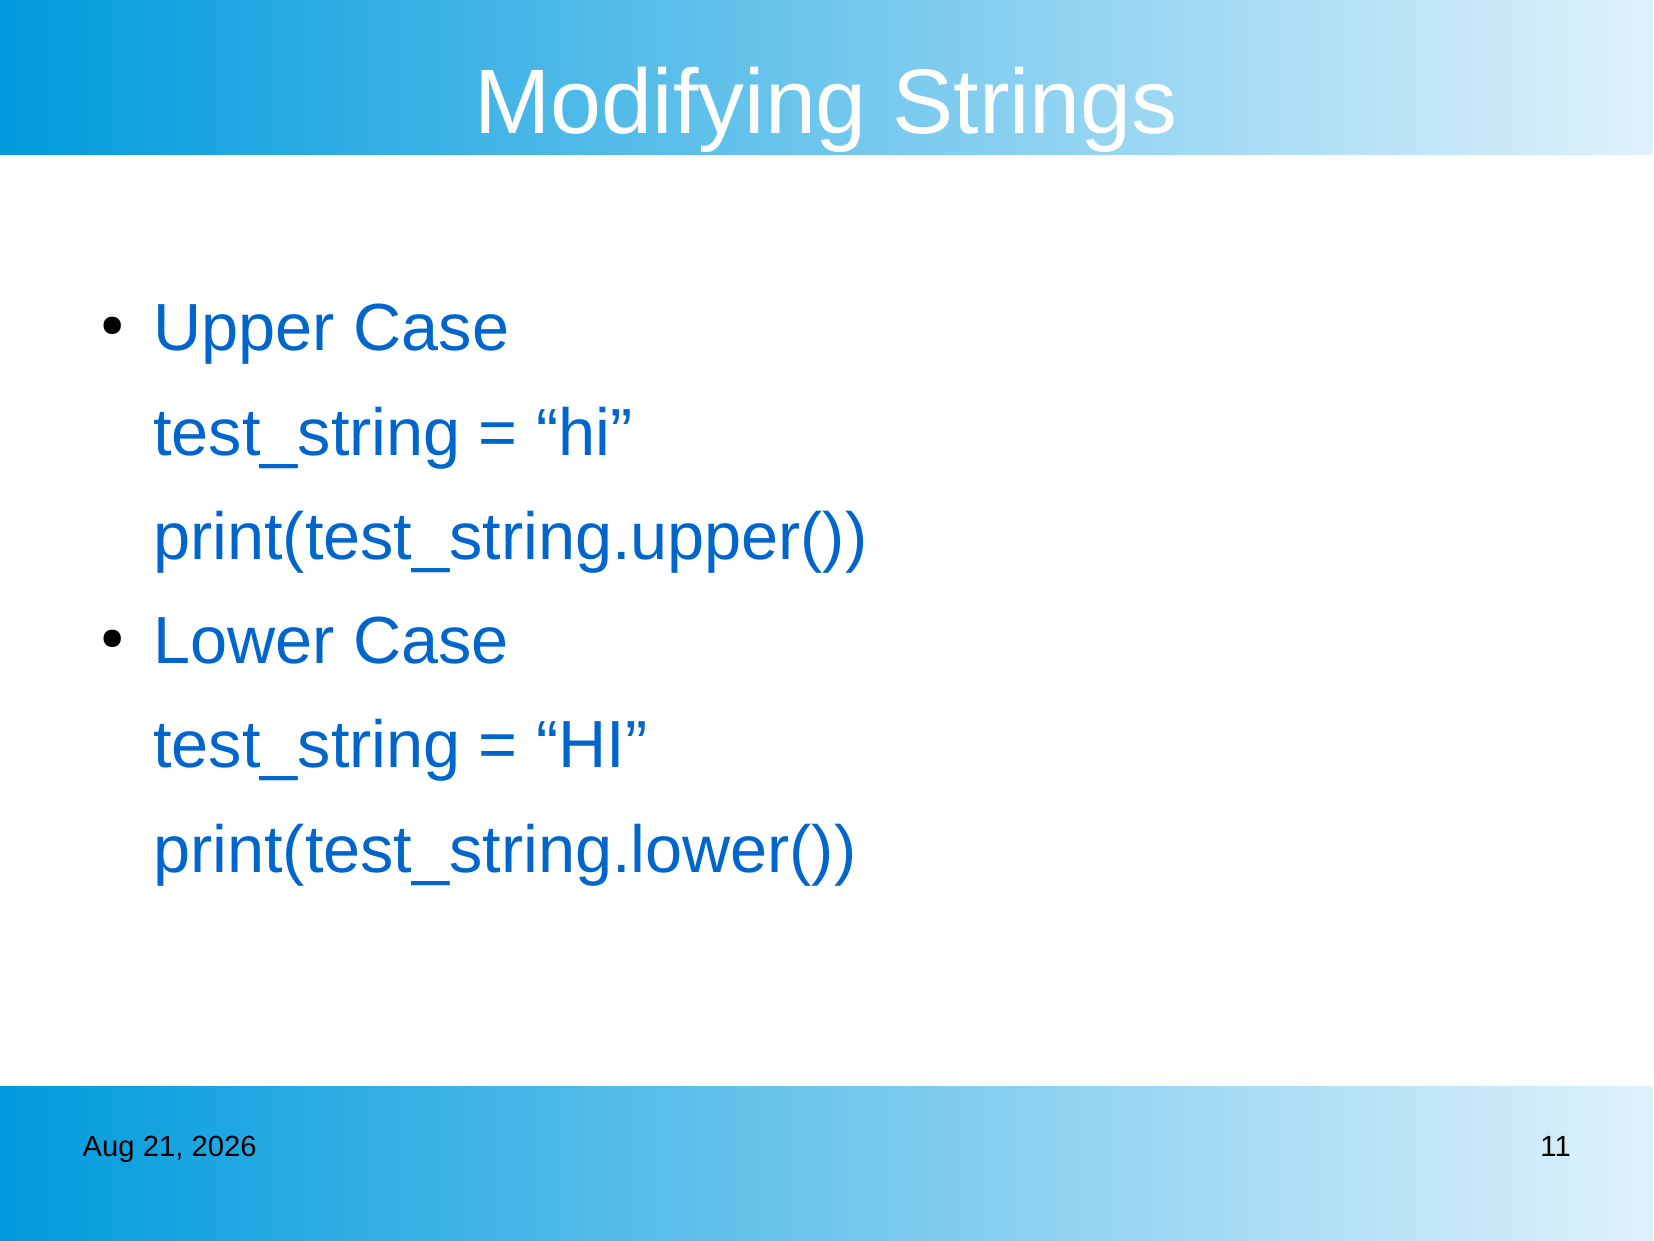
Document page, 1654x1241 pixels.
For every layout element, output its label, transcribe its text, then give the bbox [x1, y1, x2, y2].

list Upper Case test_string = “hi” print(test_string.upper()) Lower Case test_string = “HI” print(test_string.lower()) [82, 290, 1571, 1010]
title Modifying Strings [82, 49, 1571, 155]
